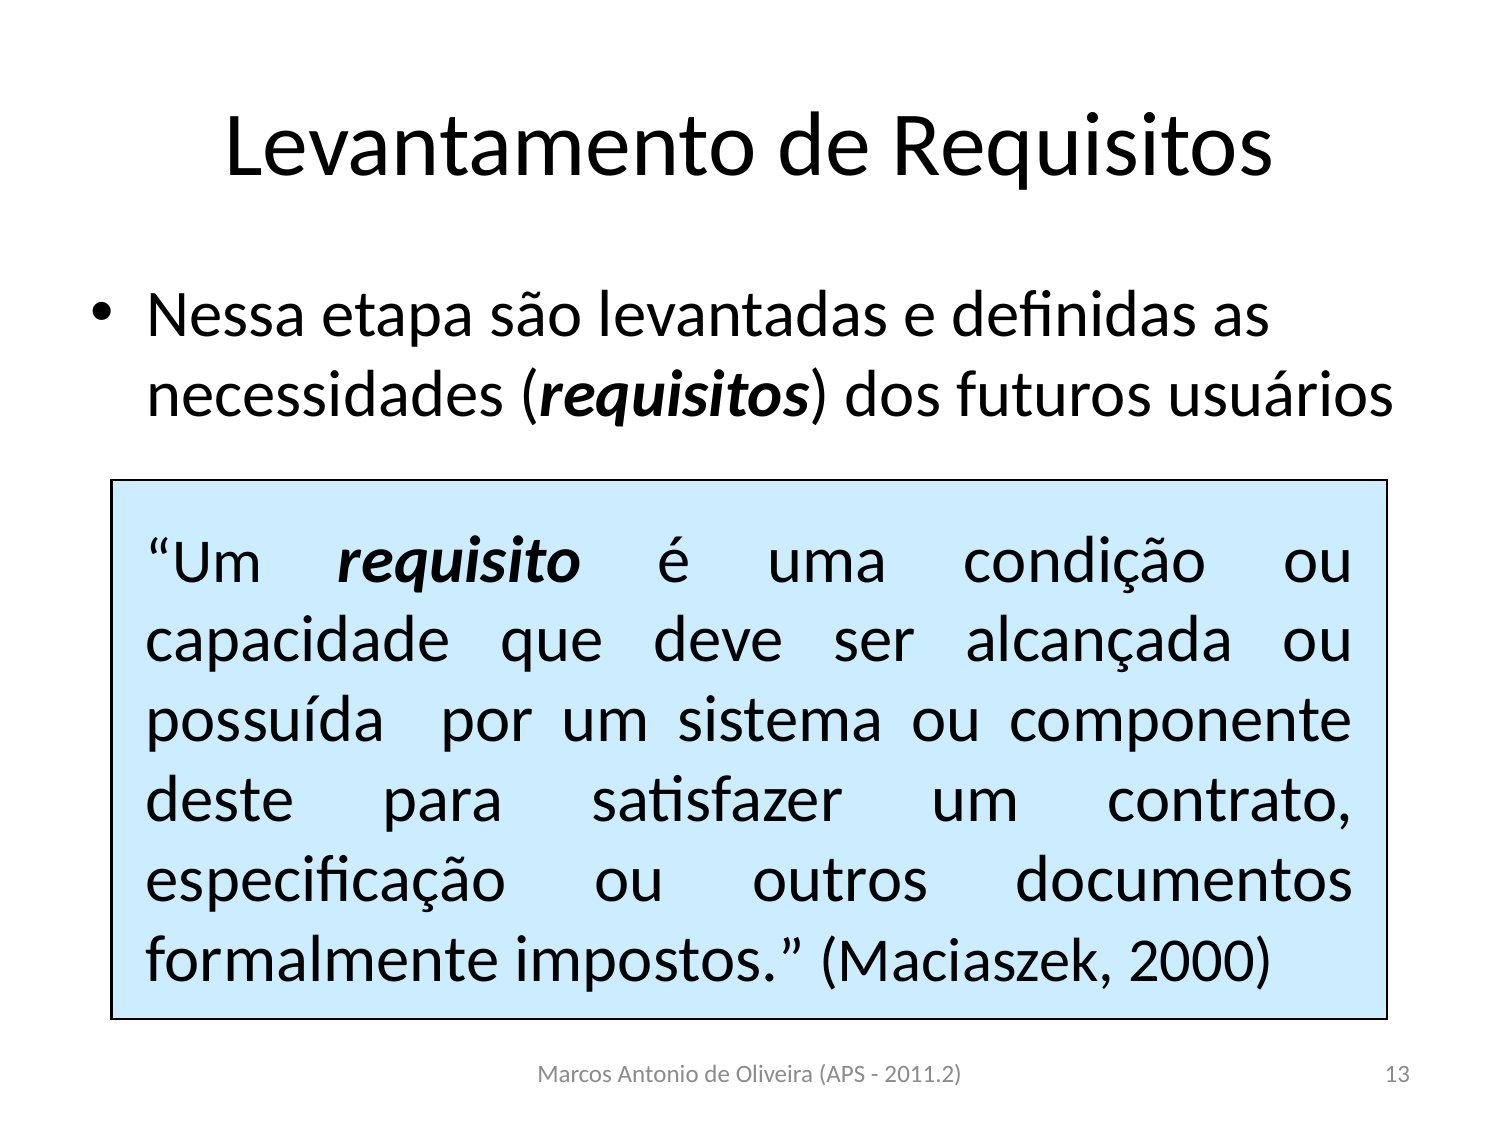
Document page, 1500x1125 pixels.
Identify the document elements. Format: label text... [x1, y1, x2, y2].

footer Marcos Antonio de Oliveira (APS - 2011.2) [512, 1042, 988, 1103]
text_box “Um requisito é uma condição ou capacidade que deve ser alcançada ou possuída por um sistema ou componente deste para satisfazer um contrato, especificação ou outros documentos formalmente impostos.” (Maciaszek, 2000) [131, 507, 1369, 1003]
list Nessa etapa são levantadas e definidas as necessidades (requisitos) dos futuros usuários [75, 262, 1425, 1005]
slide_number <número> [1074, 1042, 1425, 1103]
text_box [111, 480, 1388, 1020]
title Levantamento de Requisitos [75, 45, 1425, 233]
